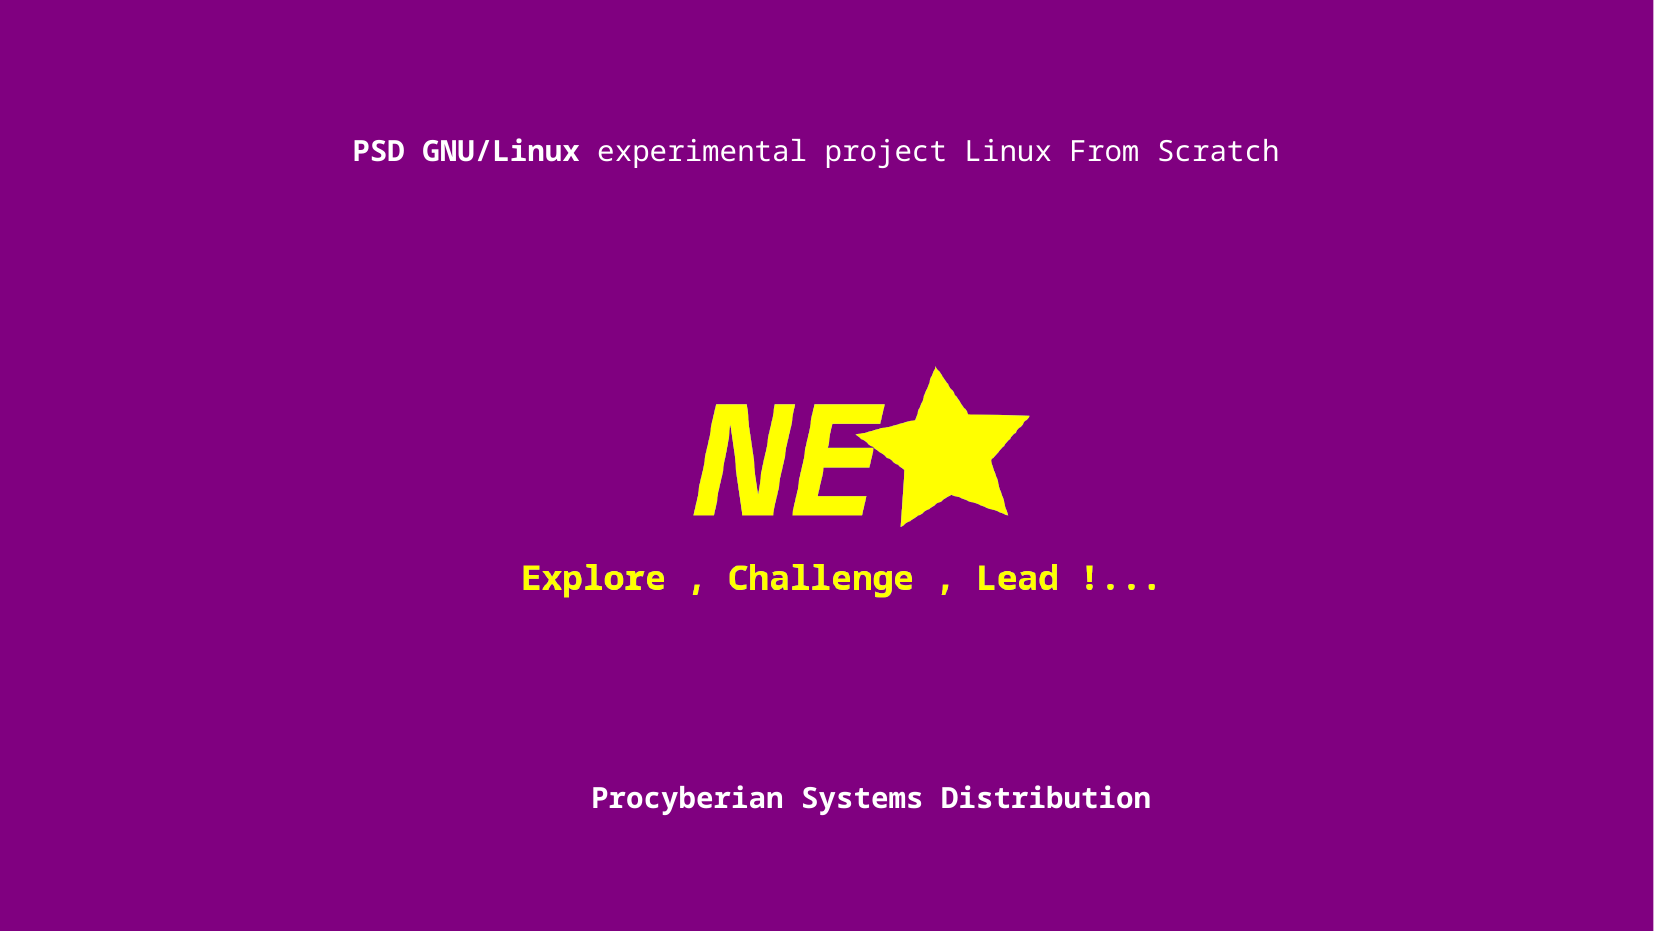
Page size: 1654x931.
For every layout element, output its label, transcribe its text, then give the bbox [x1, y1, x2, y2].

picture [0, 0, 1654, 931]
text_box PSD GNU/Linux experimental project Linux From Scratch [337, 102, 1405, 198]
text_box Procyberian Systems Distribution [337, 750, 1405, 845]
